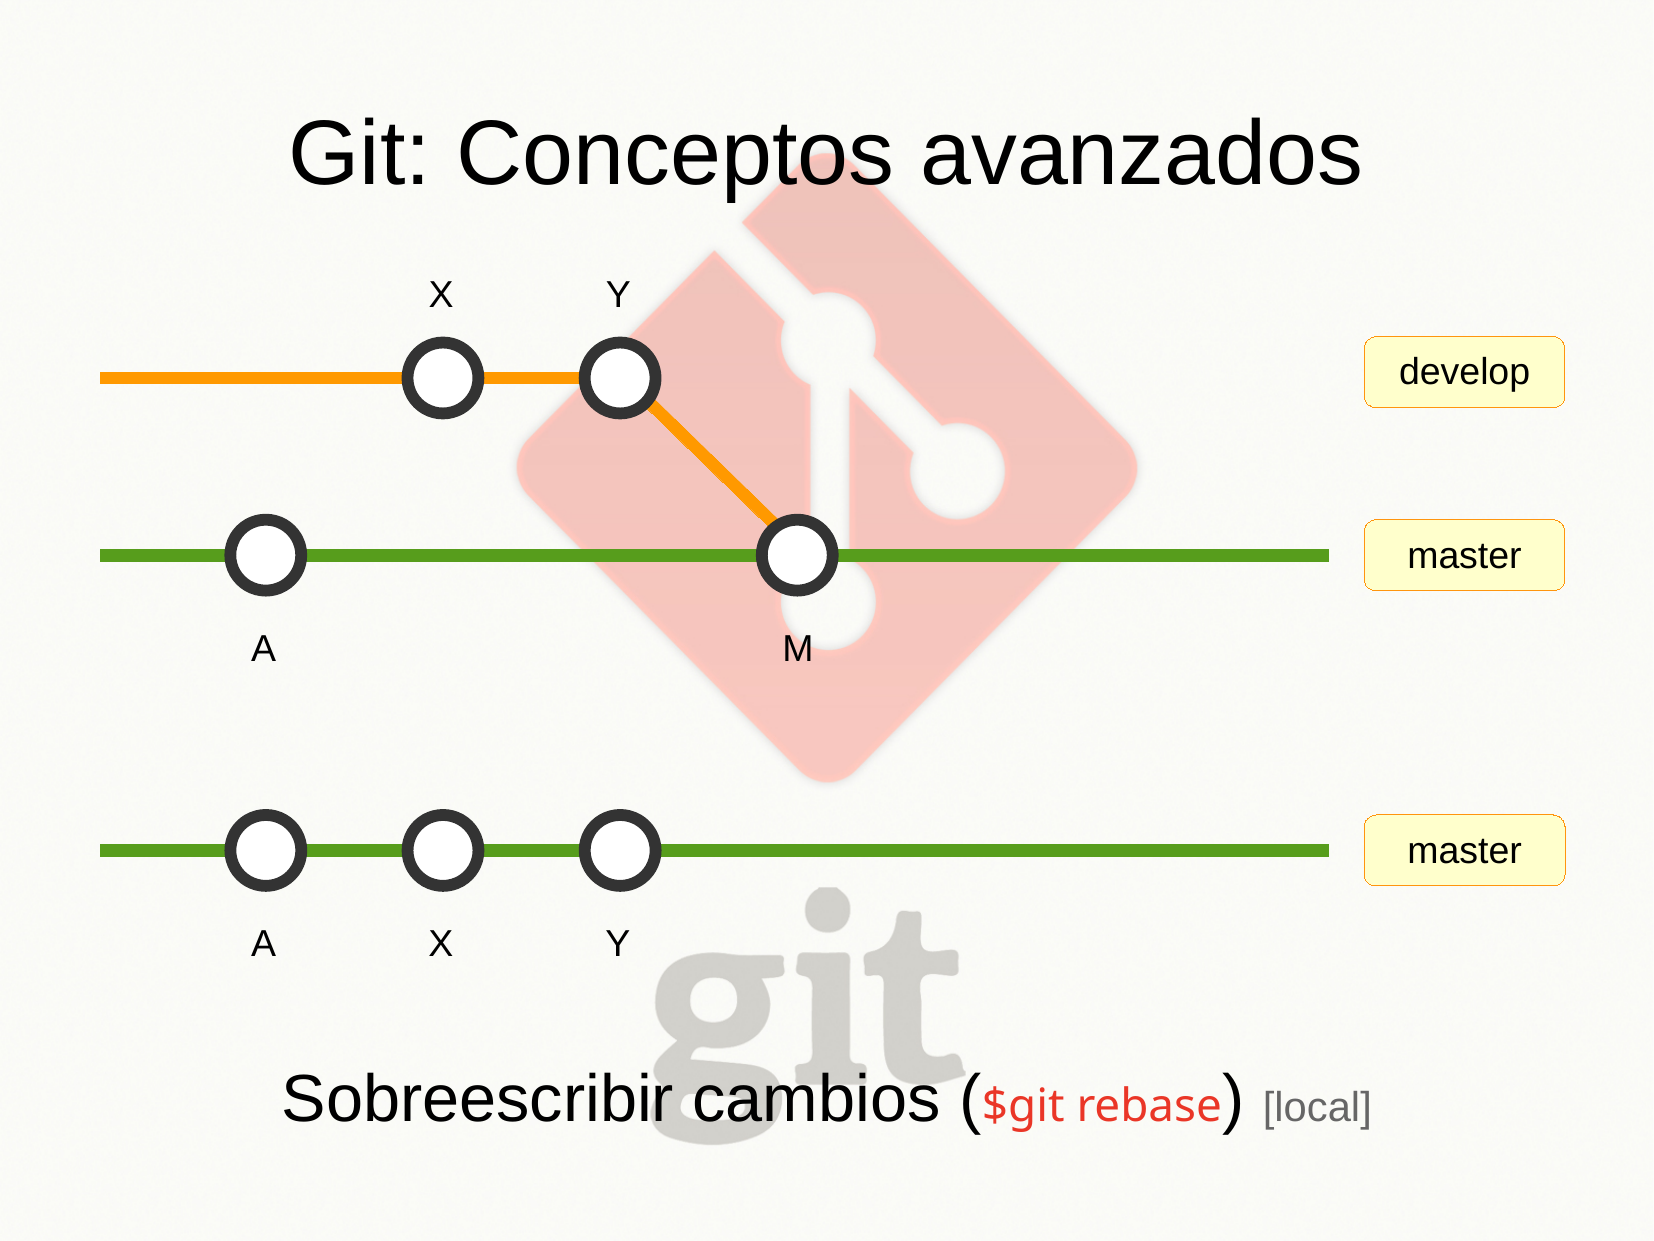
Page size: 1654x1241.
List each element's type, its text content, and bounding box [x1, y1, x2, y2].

subtitle Sobreescribir cambios ($git rebase) [local] [82, 739, 1571, 1241]
text_box [100, 814, 1329, 886]
text_box X [413, 915, 469, 973]
text_box A [236, 620, 291, 677]
text_box A [236, 915, 291, 973]
text_box X [413, 265, 469, 323]
text_box [100, 342, 1329, 591]
text_box develop [1364, 336, 1565, 408]
text_box M [767, 620, 829, 677]
text_box master [1364, 814, 1566, 886]
title Git: Conceptos avanzados [82, 49, 1571, 257]
picture [0, 0, 1654, 1241]
text_box Y [591, 265, 646, 323]
text_box Y [590, 915, 646, 973]
text_box master [1364, 519, 1565, 591]
